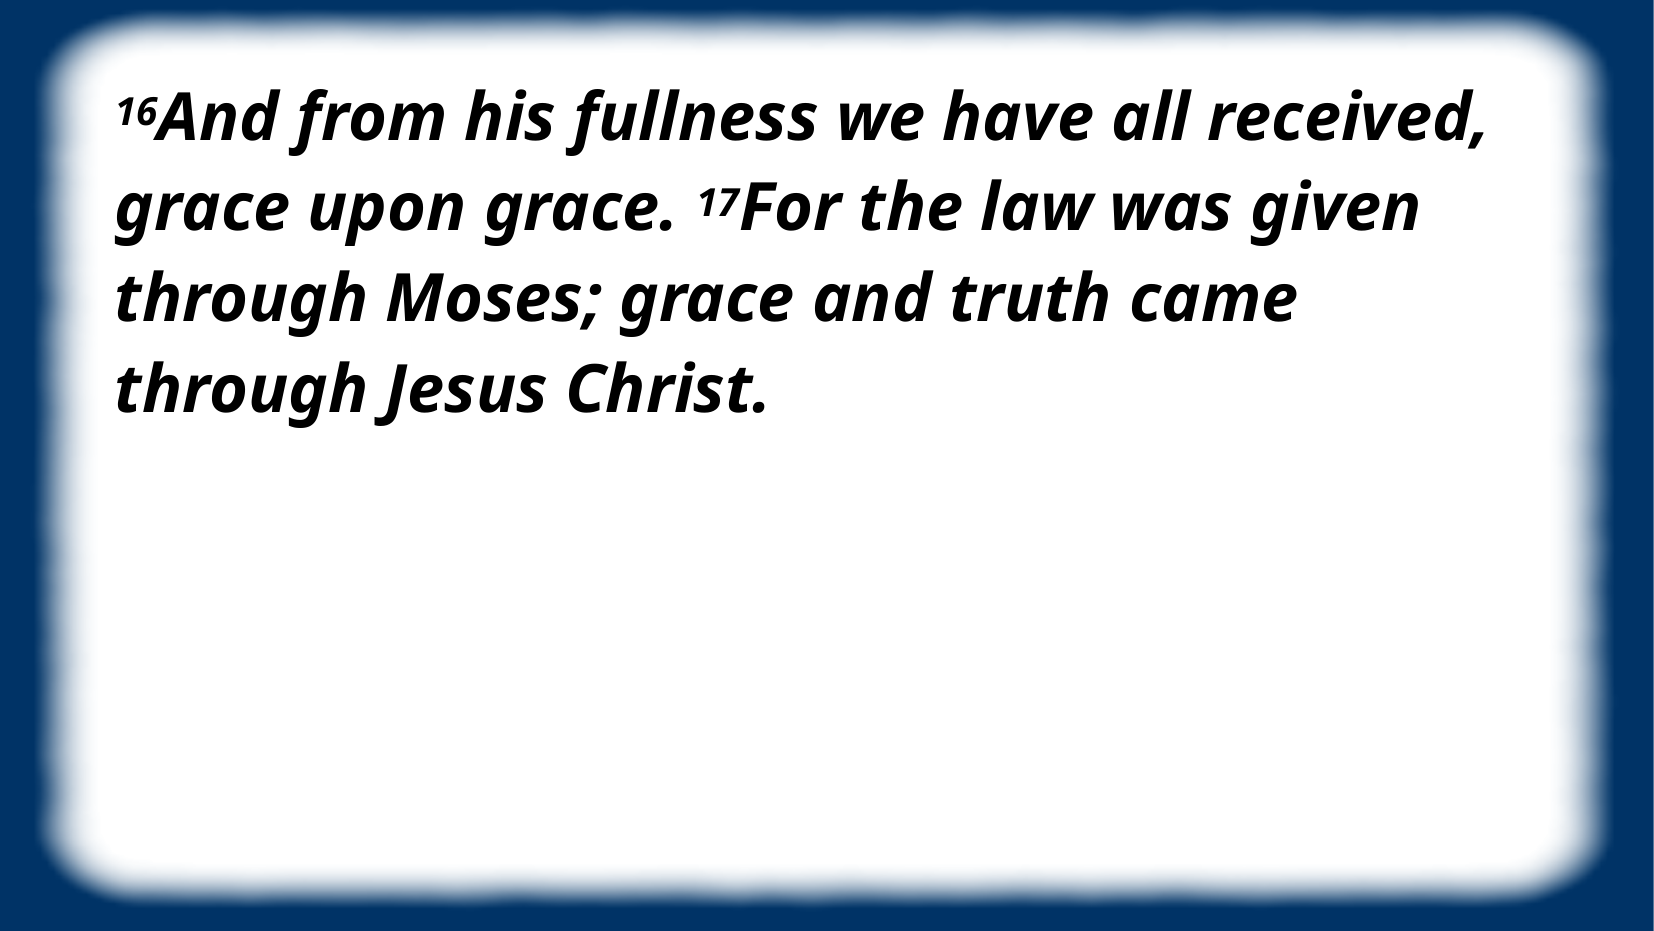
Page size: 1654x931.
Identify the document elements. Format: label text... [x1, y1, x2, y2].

text_box 16And from his fullness we have all received, grace upon grace. 17For the law was given through Moses; grace and truth came through Jesus Christ. [100, 61, 1541, 466]
picture [0, 0, 1654, 931]
